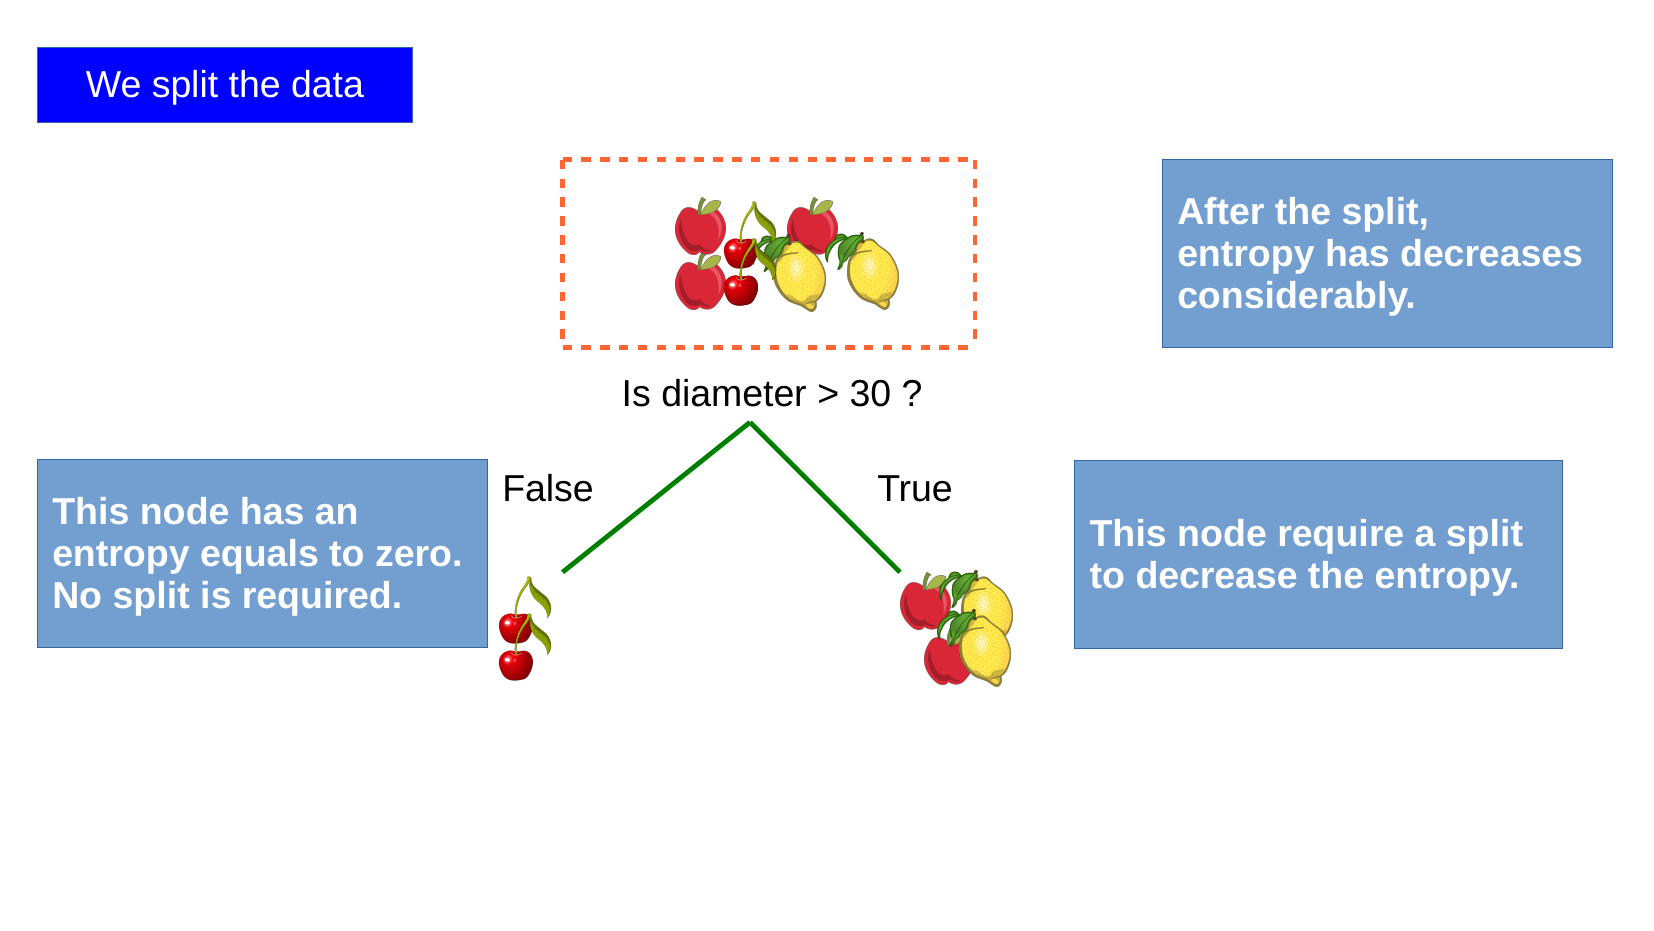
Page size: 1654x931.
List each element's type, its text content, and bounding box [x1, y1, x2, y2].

text_box This node require a split to decrease the entropy. [1074, 460, 1563, 649]
text_box After the split, entropy has decreases considerably. [1162, 159, 1613, 348]
picture [900, 570, 1013, 687]
text_box Is diameter > 30 ? [606, 365, 938, 423]
text_box We split the data [37, 47, 413, 123]
text_box False [488, 459, 609, 517]
text_box True [862, 459, 968, 517]
picture [675, 197, 899, 312]
text_box This node has an entropy equals to zero. No split is required. [37, 459, 488, 648]
picture [487, 572, 563, 685]
